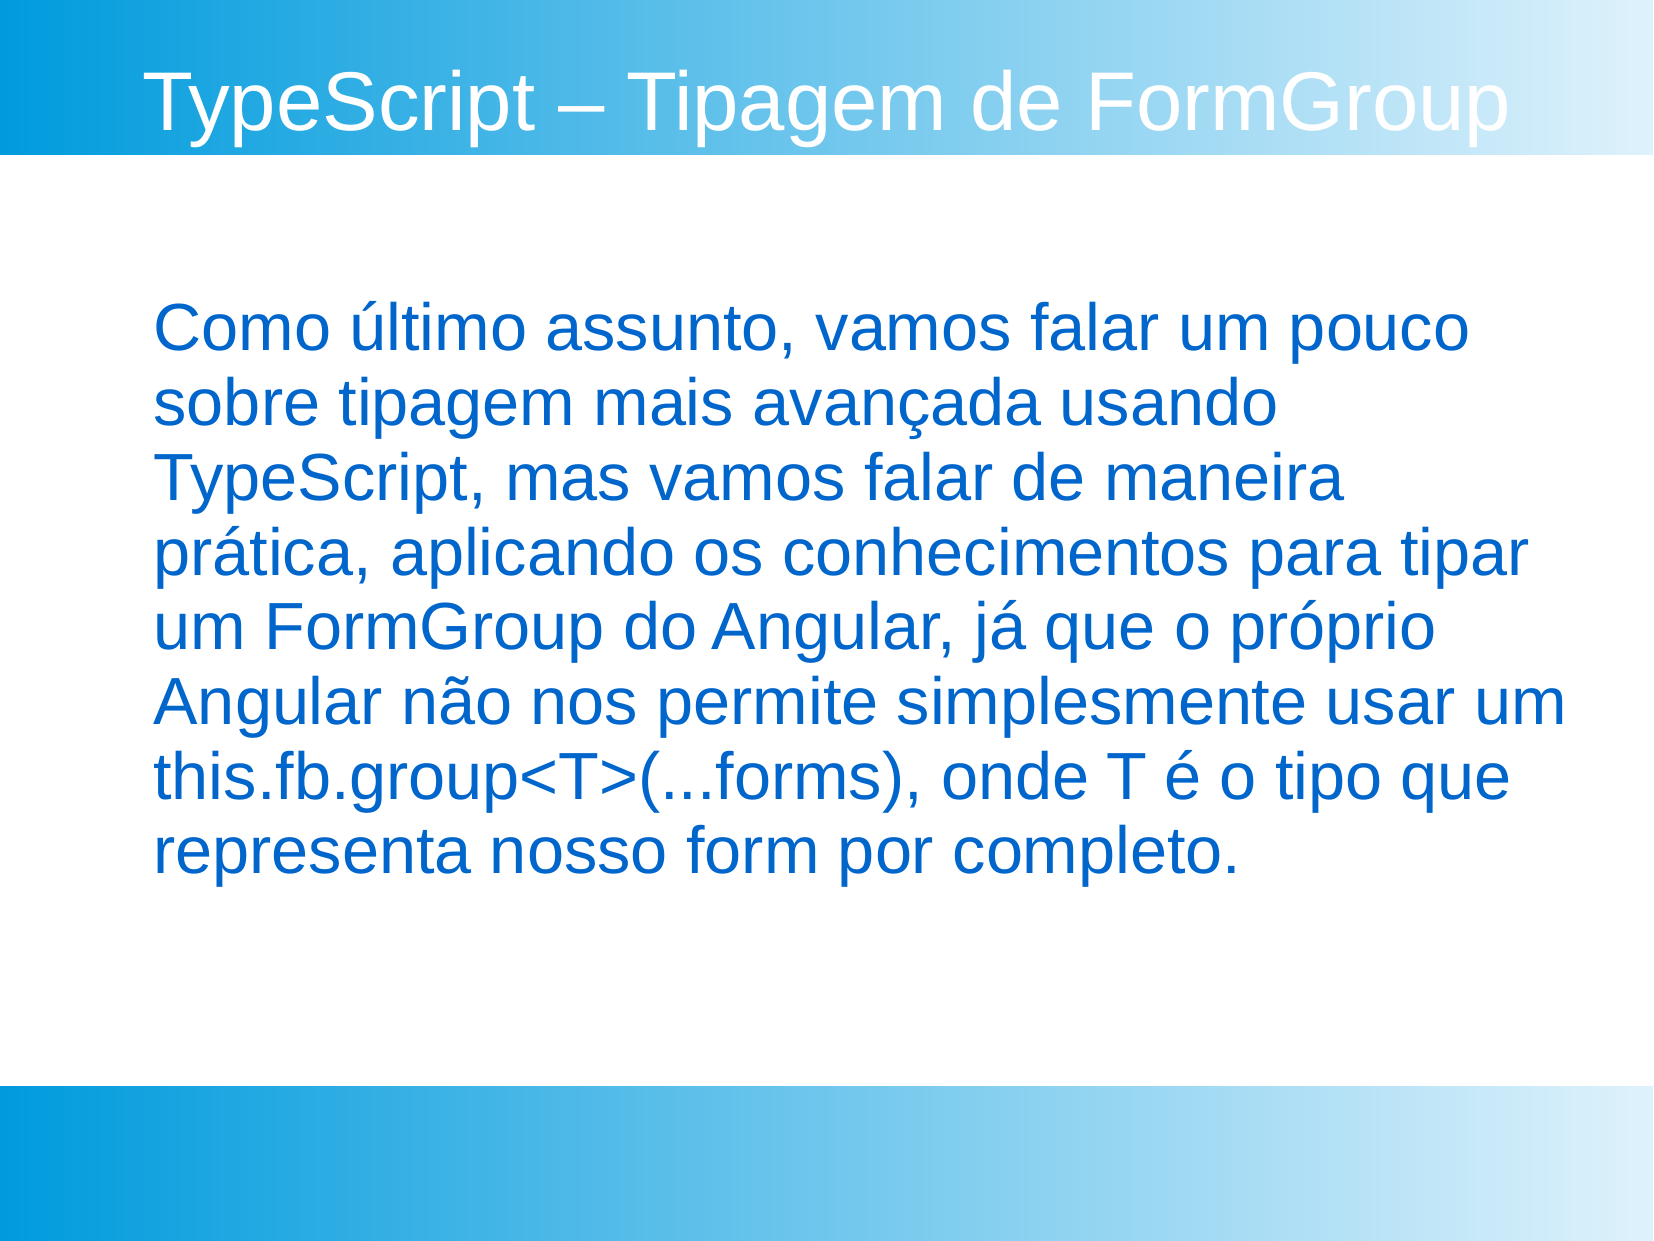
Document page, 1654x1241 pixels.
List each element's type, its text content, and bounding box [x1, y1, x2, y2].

title TypeScript – Tipagem de FormGroup [82, 49, 1571, 155]
list Como último assunto, vamos falar um pouco sobre tipagem mais avançada usando TypeScript, mas vamos falar de maneira prática, aplicando os conhecimentos para tipar um FormGroup do Angular, já que o próprio Angular não nos permite simplesmente usar um this.fb.group<T>(...forms), onde T é o tipo que representa nosso form por completo. [82, 290, 1571, 1010]
